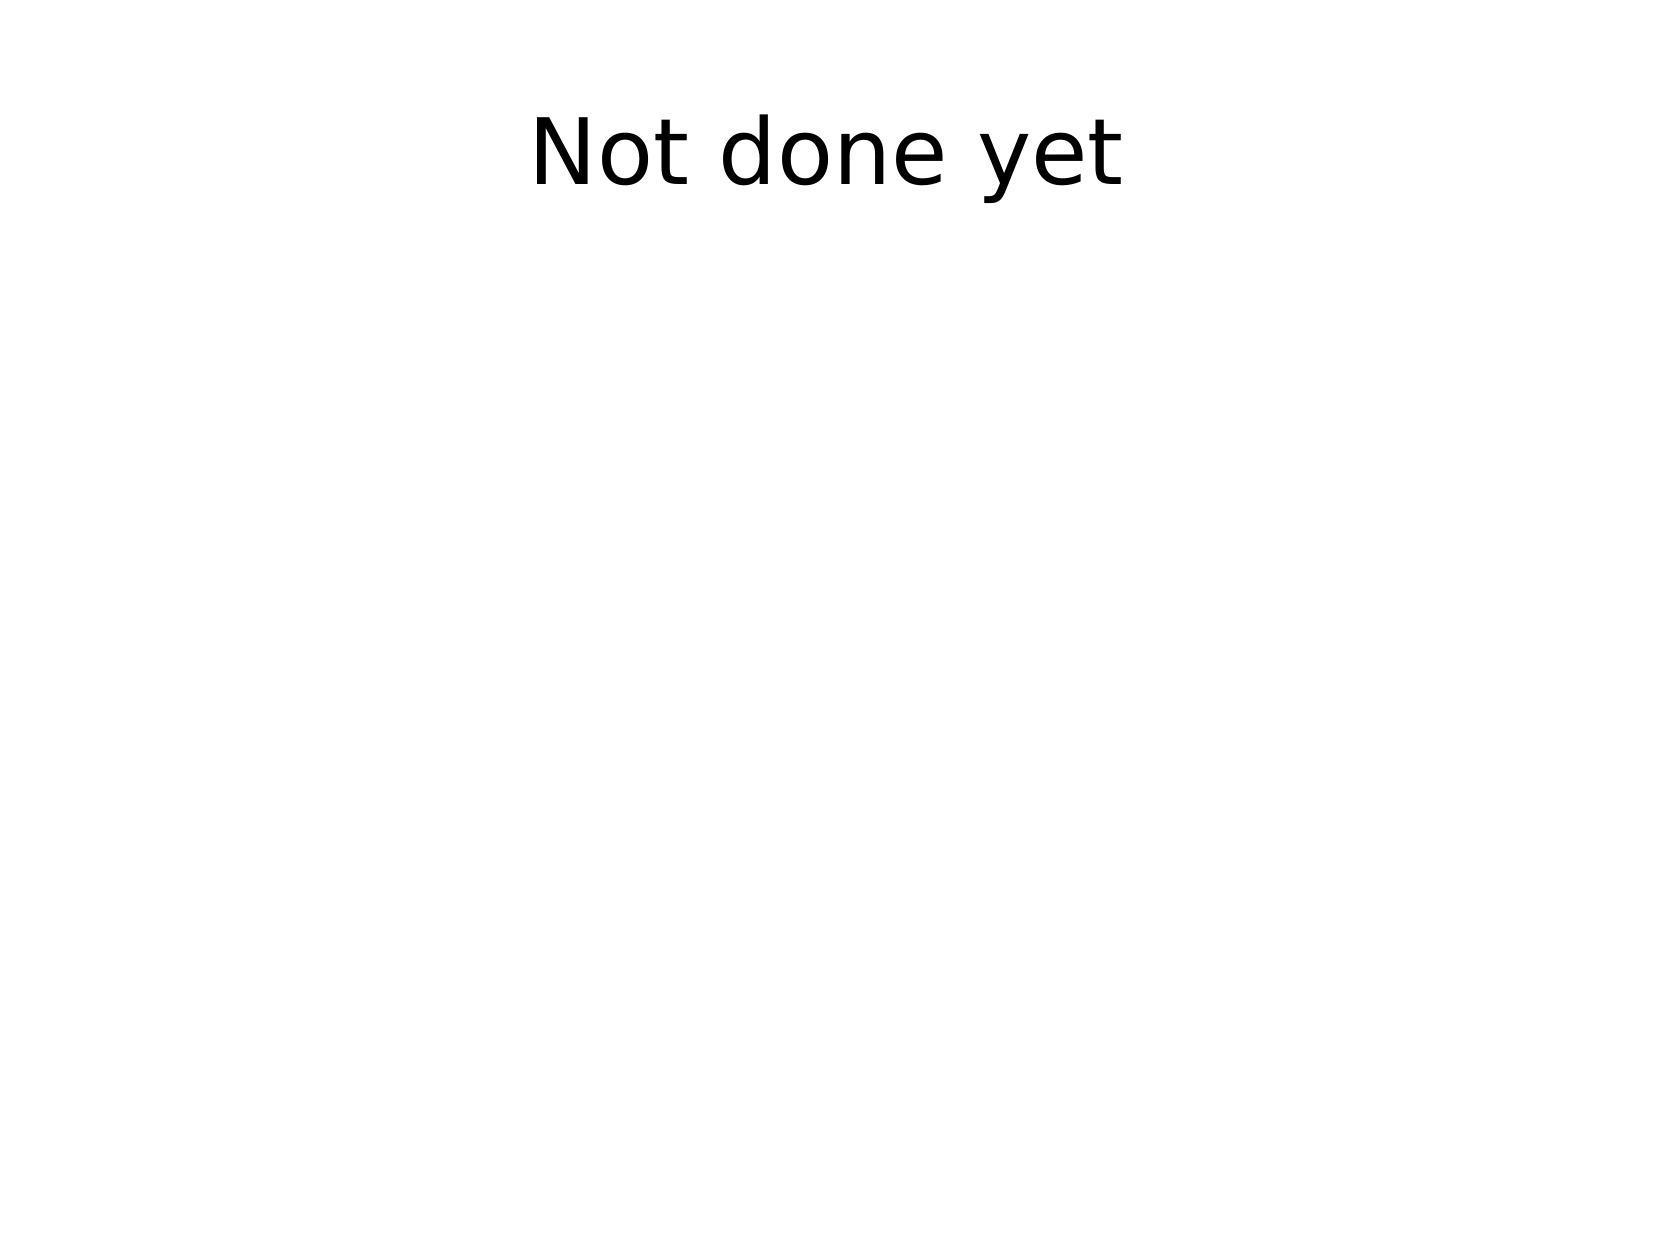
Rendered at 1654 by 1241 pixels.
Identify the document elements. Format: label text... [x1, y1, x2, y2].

title Not done yet [82, 49, 1571, 257]
